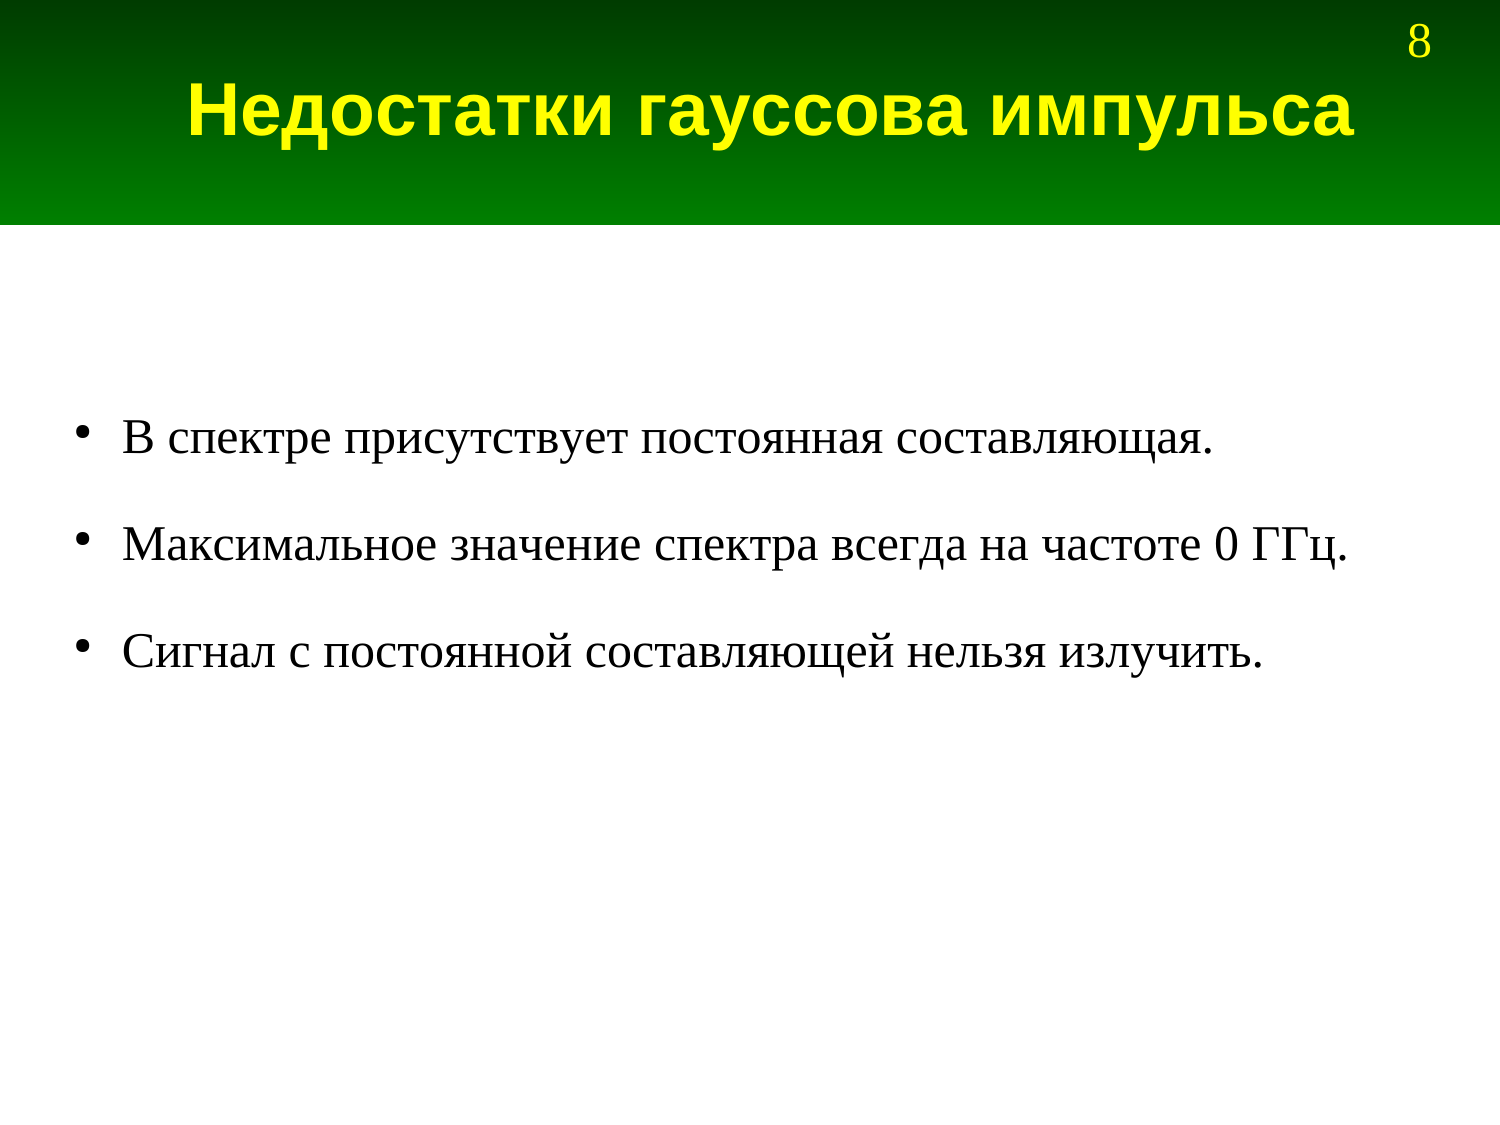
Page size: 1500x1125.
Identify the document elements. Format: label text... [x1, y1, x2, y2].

title Недостатки гауссова импульса [100, 7, 1441, 204]
text_box В спектре присутствует постоянная составляющая. Максимальное значение спектра всегда на частоте 0 ГГц. Сигнал с постоянной составляющей нельзя излучить. [59, 395, 1406, 709]
